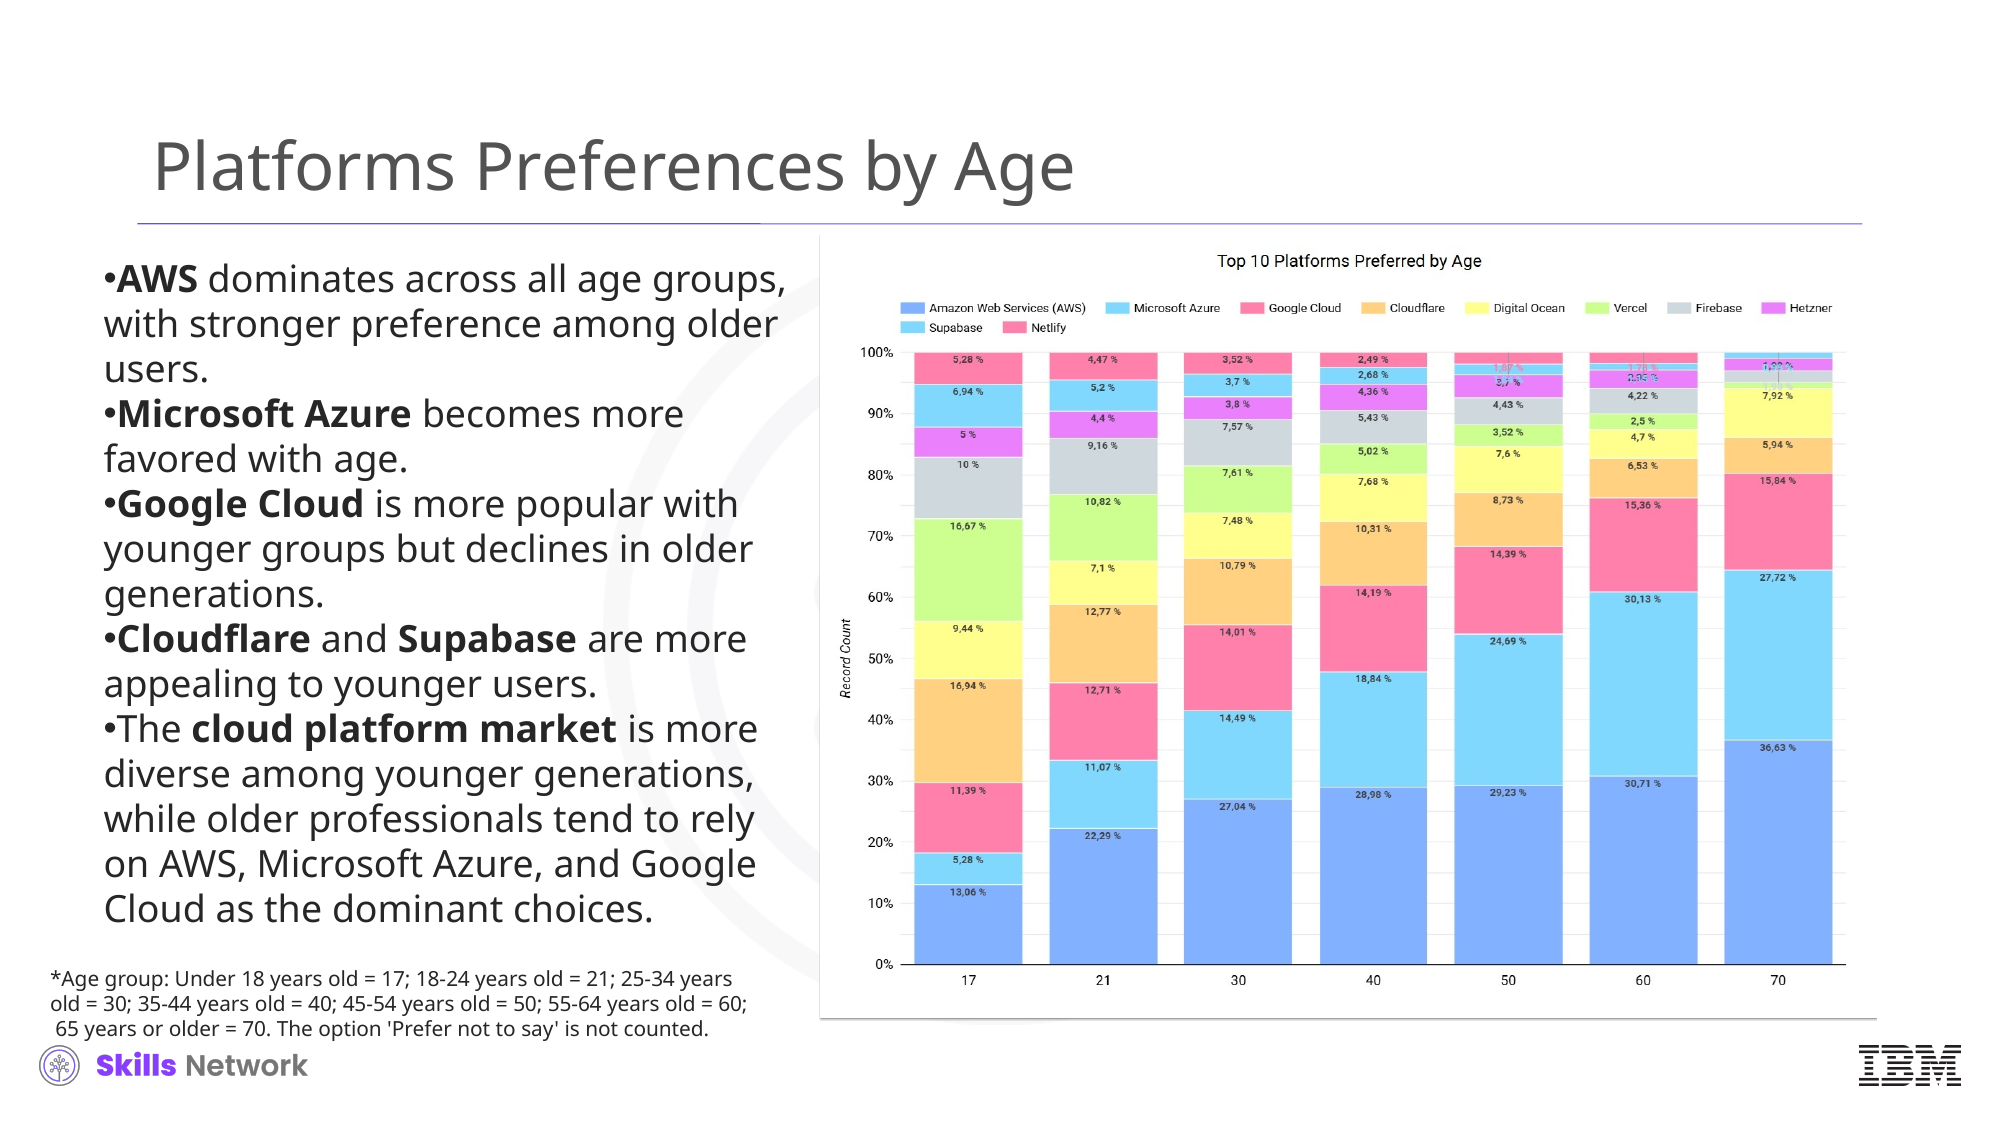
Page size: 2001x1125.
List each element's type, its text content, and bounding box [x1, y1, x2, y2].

text_box AWS dominates across all age groups, with stronger preference among older users. Microsoft Azure becomes more favored with age. Google Cloud is more popular with younger groups but declines in older generations. Cloudflare and Supabase are more appealing to younger users. The cloud platform market is more diverse among younger generations, while older professionals tend to rely on AWS, Microsoft Azure, and Google Cloud as the dominant choices. [88, 247, 817, 1083]
picture [1859, 1045, 1961, 1086]
title Platforms Preferences by Age [137, 59, 1863, 236]
picture [834, 246, 1863, 1004]
picture [39, 1049, 308, 1086]
text_box *Age group: Under 18 years old = 17; 18-24 years old = 21; 25-34 years old = 30; 35-44 years old = 40; 45-54 years old = 50; 55-64 years old = 60; 65 years or older = 70. The option 'Prefer not to say' is not counted. [34, 958, 88, 1049]
list [137, 236, 819, 992]
